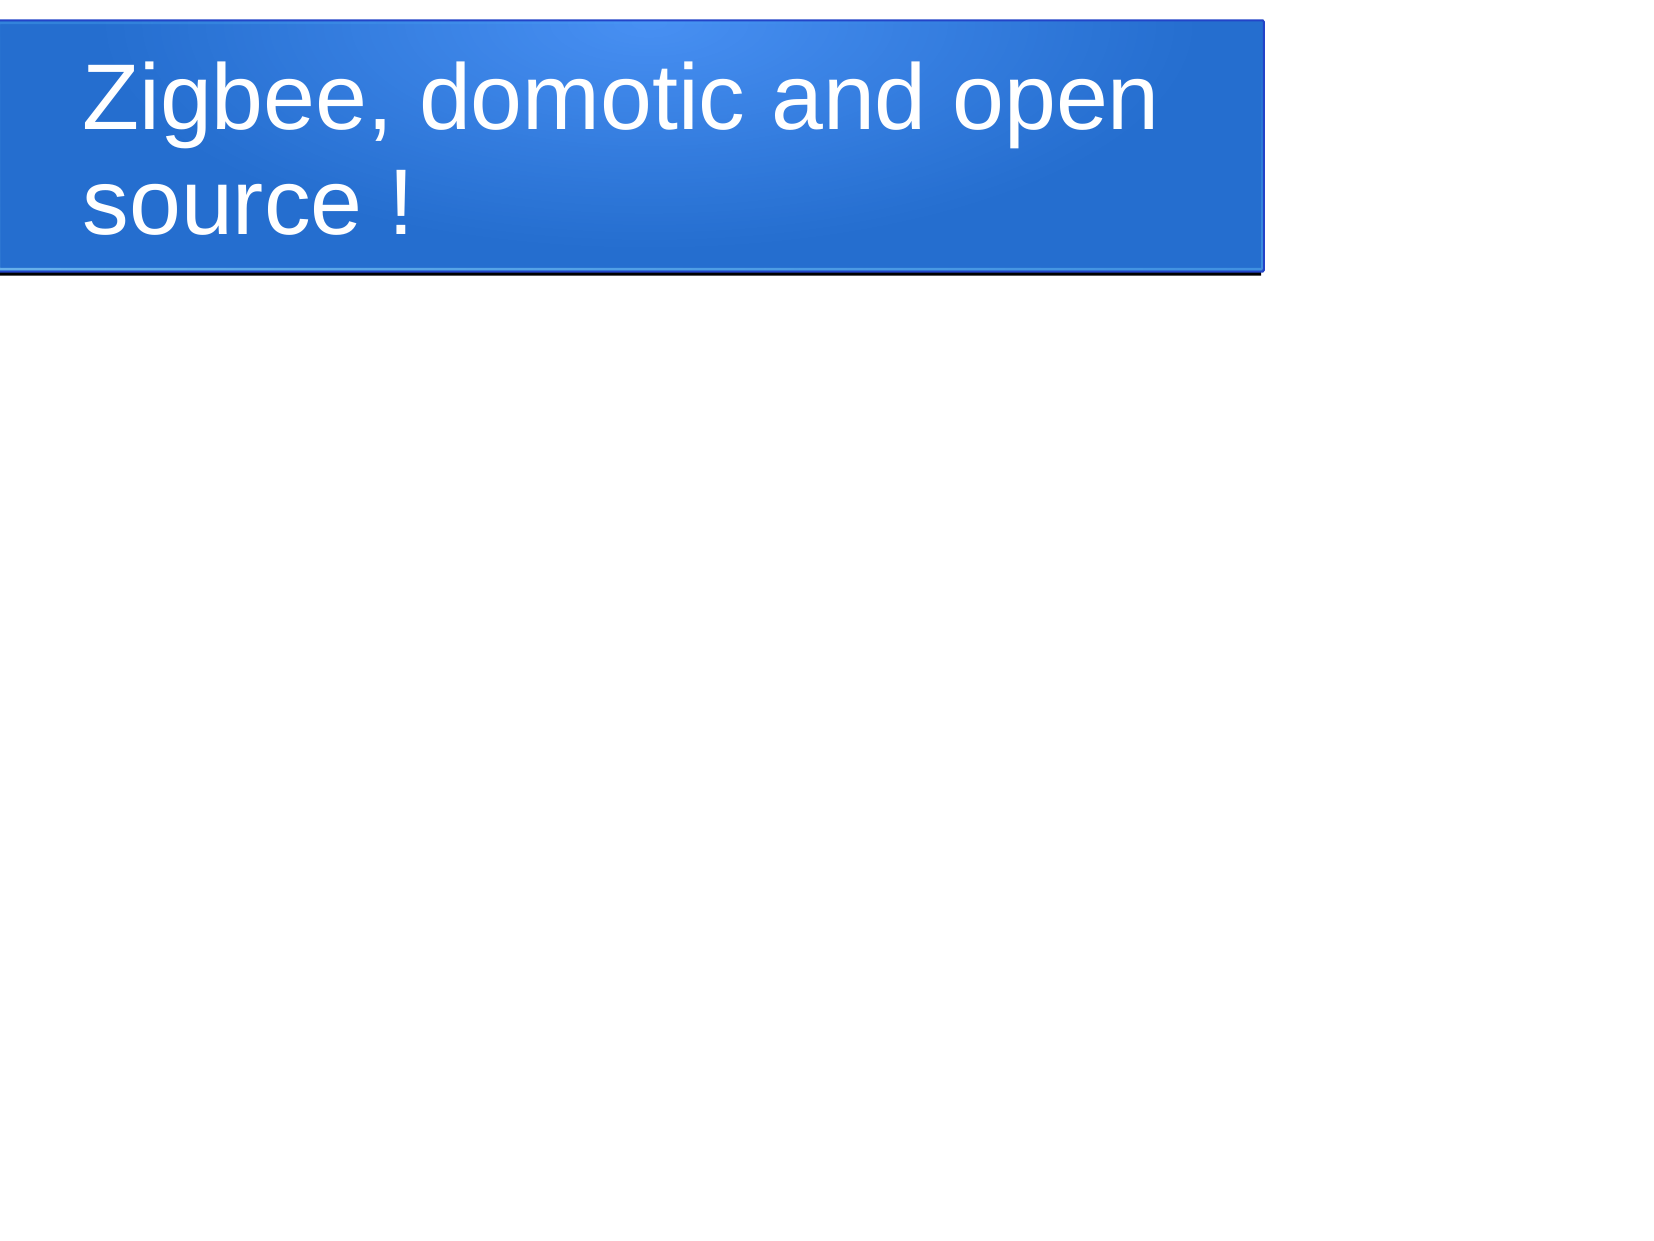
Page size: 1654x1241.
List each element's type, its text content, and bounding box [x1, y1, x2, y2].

title Zigbee, domotic and open source ! [82, 47, 1235, 252]
